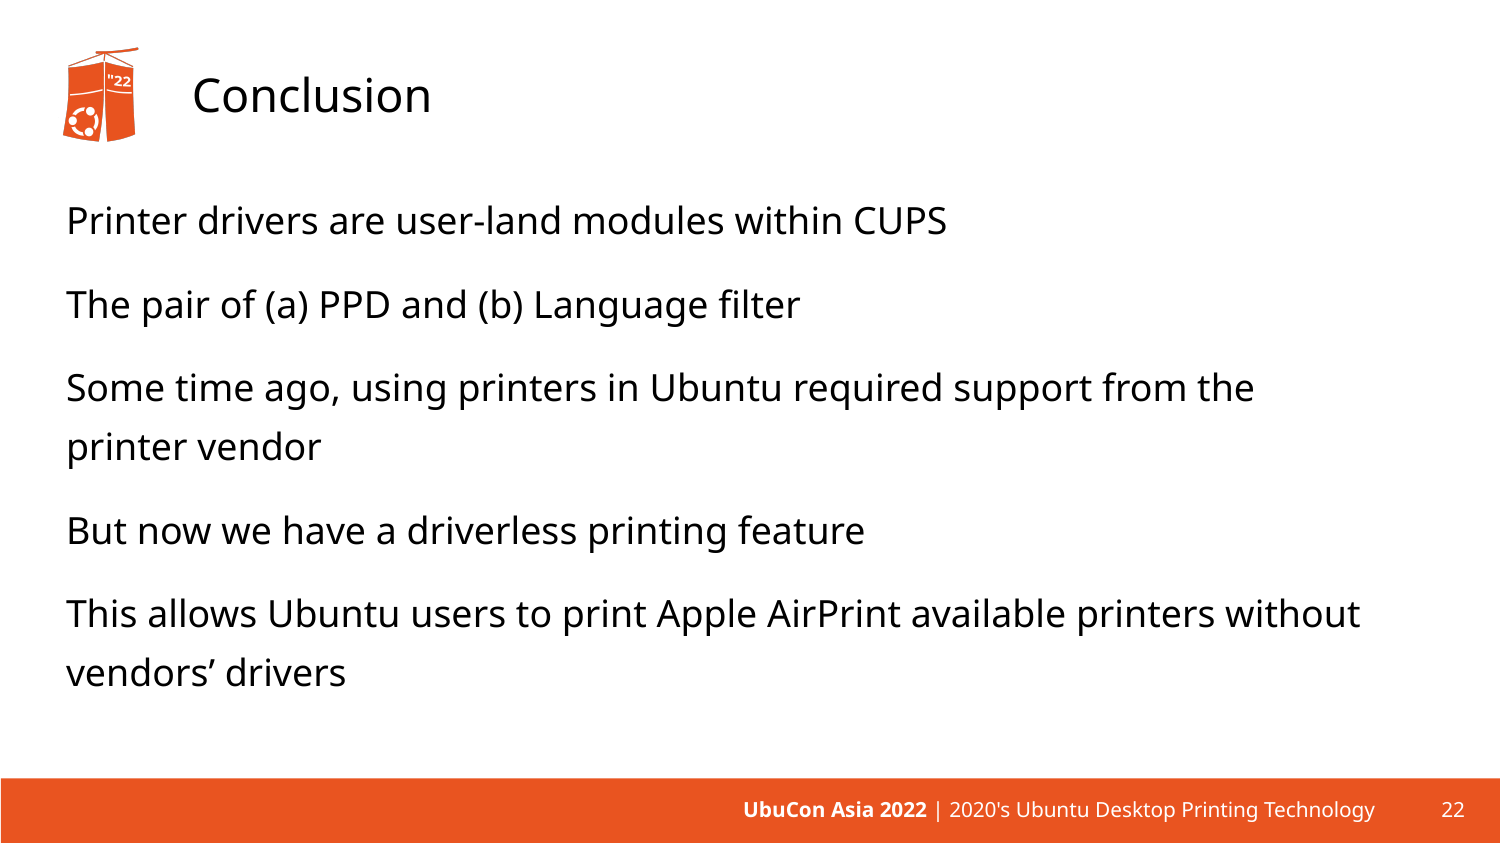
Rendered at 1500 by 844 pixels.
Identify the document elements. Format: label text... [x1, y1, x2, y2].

text_box [0, 778, 1500, 843]
title Conclusion [176, 48, 1449, 142]
list Printer drivers are user-land modules within CUPS The pair of (a) PPD and (b) Language filter Some time ago, using printers in Ubuntu required support from the printer vendor But now we have a driverless printing feature This allows Ubuntu users to print Apple AirPrint available printers without vendors’ drivers [51, 172, 1390, 750]
text_box UbuCon Asia 2022 | 2020's Ubuntu Desktop Printing Technology [345, 781, 1390, 837]
picture [51, 47, 146, 142]
slide_number <number> [1389, 777, 1480, 842]
